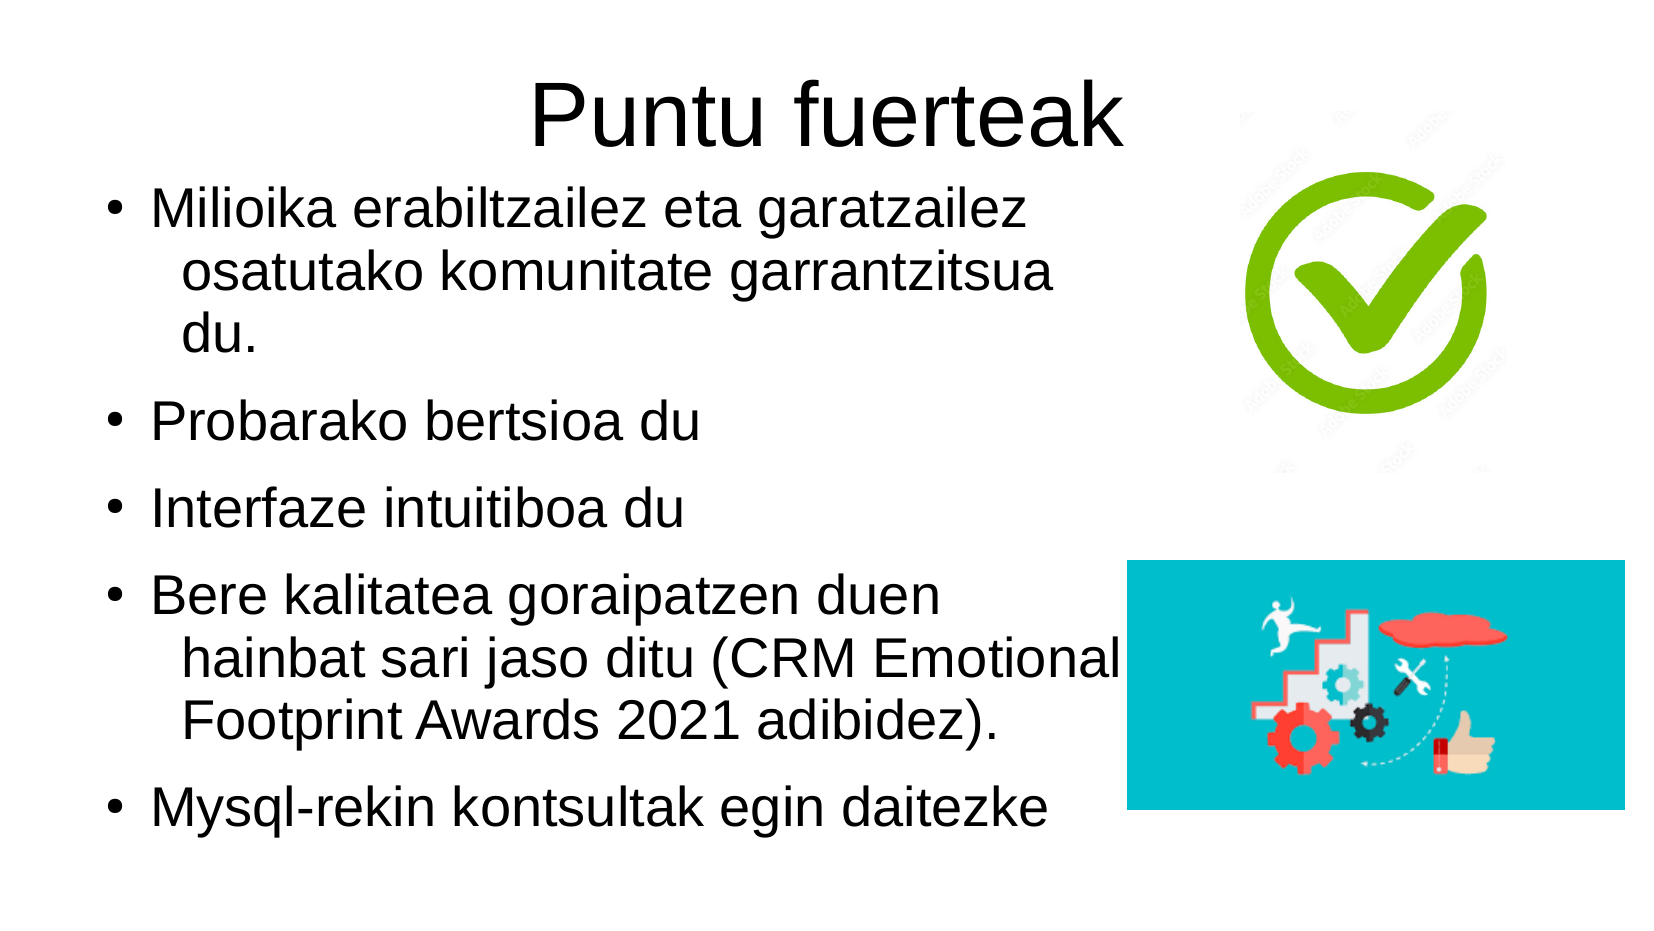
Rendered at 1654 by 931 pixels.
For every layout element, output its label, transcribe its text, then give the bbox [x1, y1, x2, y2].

title Puntu fuerteak [82, 37, 1571, 193]
picture [1127, 560, 1625, 810]
picture [1240, 111, 1506, 473]
list Milioika erabiltzailez eta garatzailez osatutako komunitate garrantzitsua du. Probarako bertsioa du Interfaze intuitiboa du Bere kalitatea goraipatzen duen hainbat sari jaso ditu (CRM Emotional Footprint Awards 2021 adibidez). Mysql-rekin kontsultak egin daitezke [59, 177, 1128, 875]
